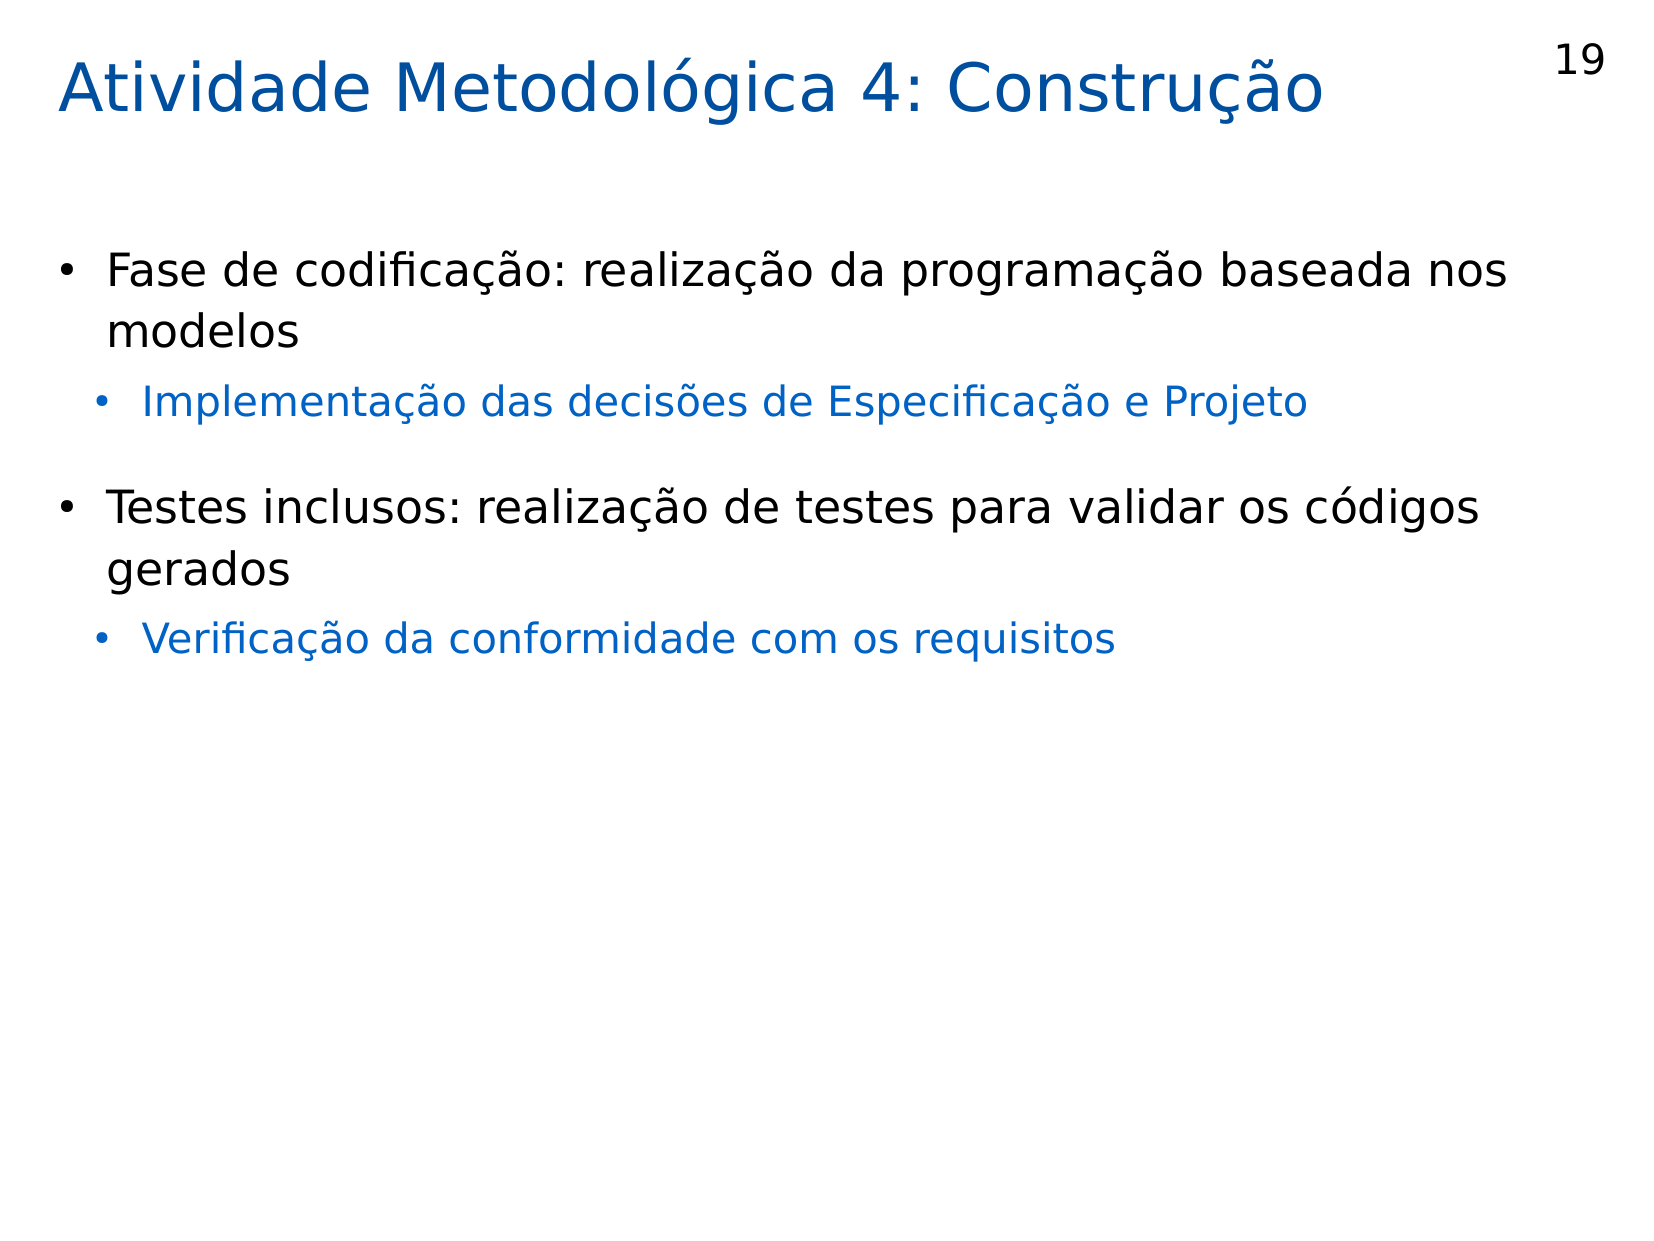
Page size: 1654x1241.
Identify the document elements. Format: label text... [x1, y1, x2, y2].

title Atividade Metodológica 4: Construção [59, 29, 1506, 148]
list Fase de codificação: realização da programação baseada nos modelos Implementação das decisões de Especificação e Projeto Testes inclusos: realização de testes para validar os códigos gerados Verificação da conformidade com os requisitos [59, 236, 1595, 1211]
